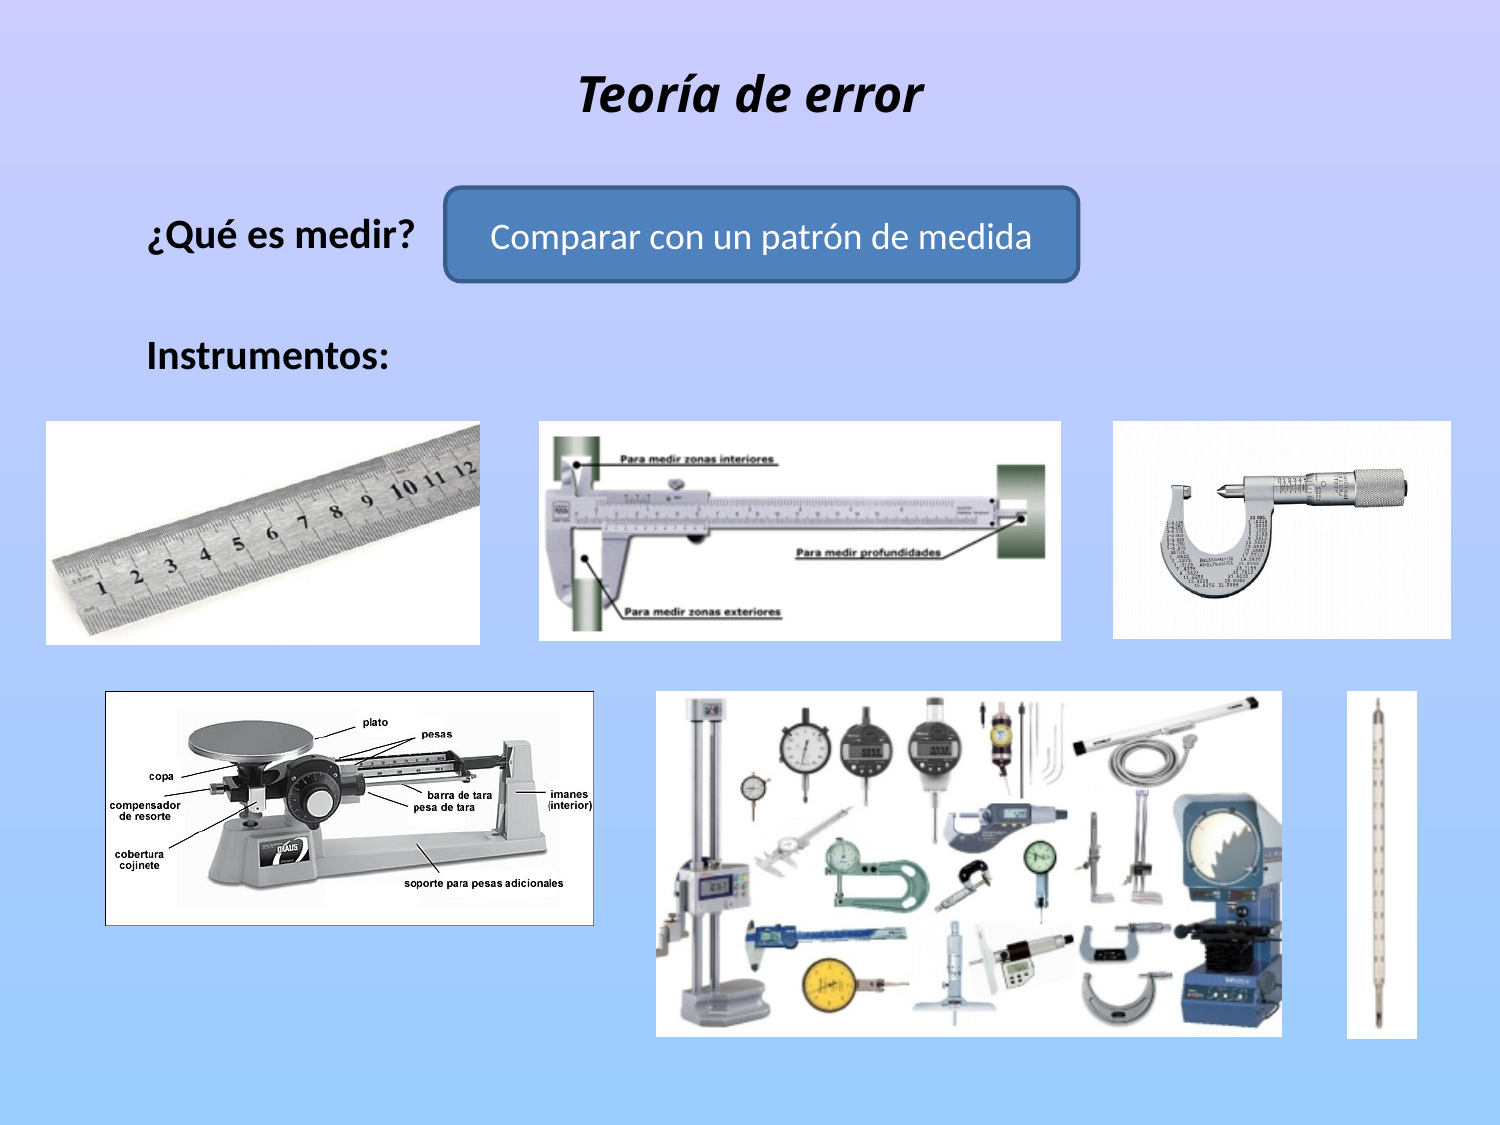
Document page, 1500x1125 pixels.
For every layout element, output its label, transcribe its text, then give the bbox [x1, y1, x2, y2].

picture [105, 691, 594, 926]
picture [46, 421, 480, 645]
picture [1347, 691, 1417, 1039]
picture [539, 421, 1061, 641]
list ¿Qué es medir? Instrumentos: [75, 199, 1426, 1005]
text_box Comparar con un patrón de medida [445, 187, 1079, 282]
picture [656, 691, 1282, 1037]
picture [1113, 421, 1451, 639]
title Teoría de error [75, 45, 1426, 141]
